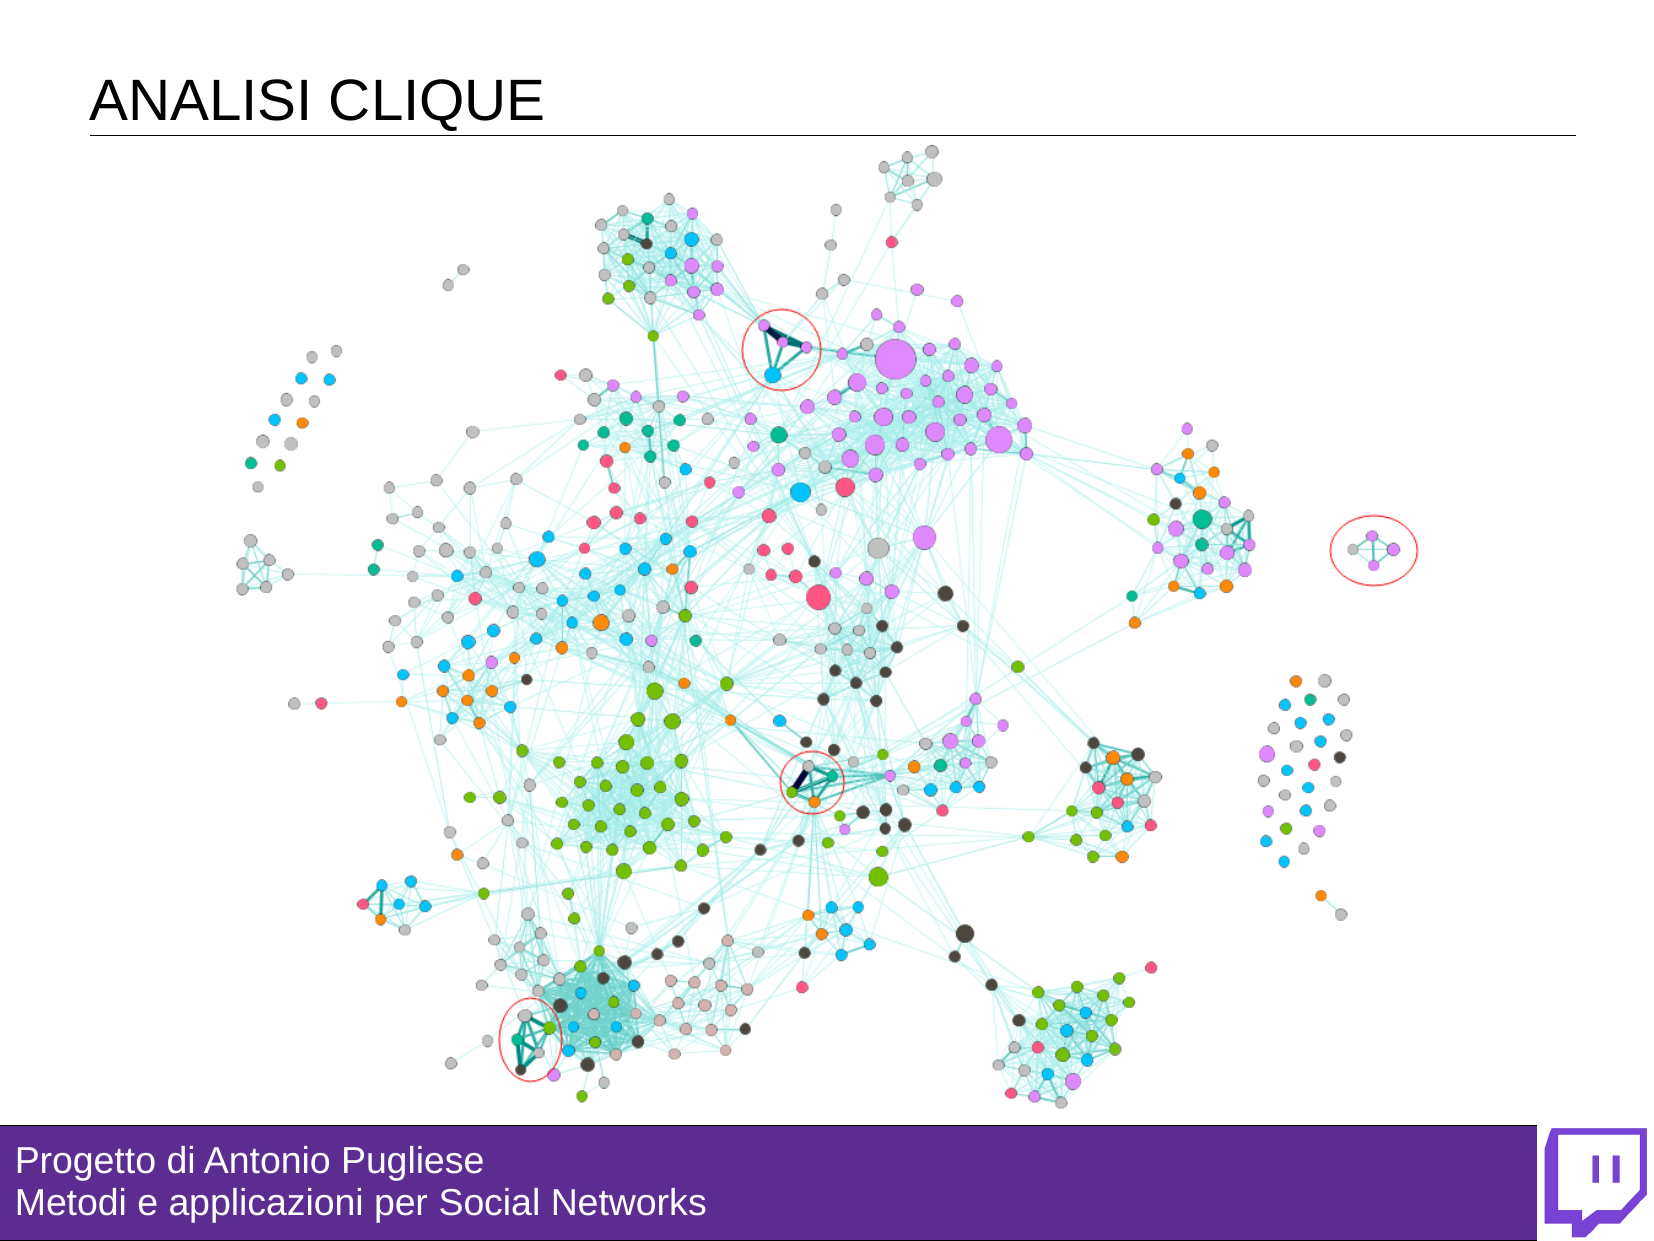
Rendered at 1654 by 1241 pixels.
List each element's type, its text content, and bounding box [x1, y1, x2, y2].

text_box Progetto di Antonio Pugliese Metodi e applicazioni per Social Networks [0, 1132, 872, 1232]
text_box ANALISI CLIQUE [75, 60, 1576, 166]
picture [226, 140, 1427, 1115]
picture [1537, 1124, 1653, 1241]
text_box [0, 1125, 1537, 1241]
